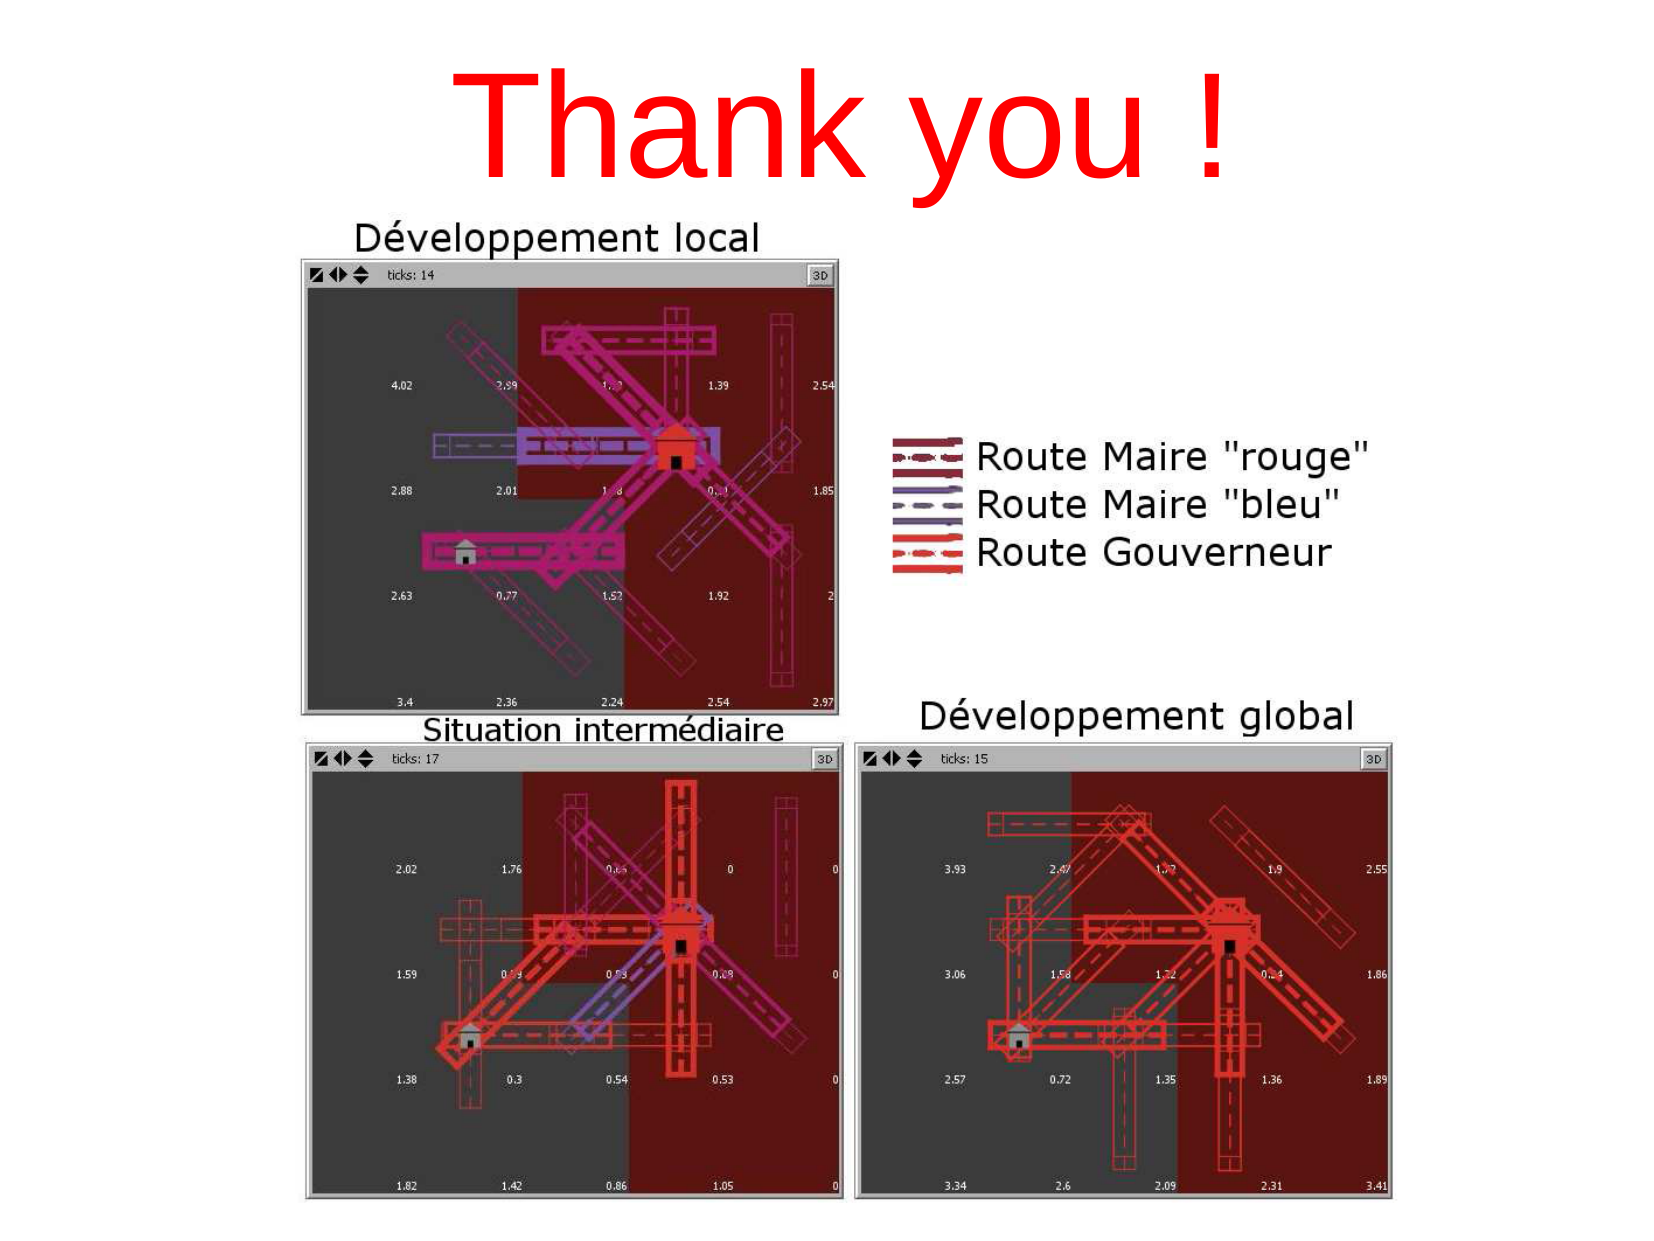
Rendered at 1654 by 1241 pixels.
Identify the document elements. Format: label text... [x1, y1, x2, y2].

picture [295, 212, 1402, 1211]
text_box Thank you ! [435, 29, 1270, 207]
